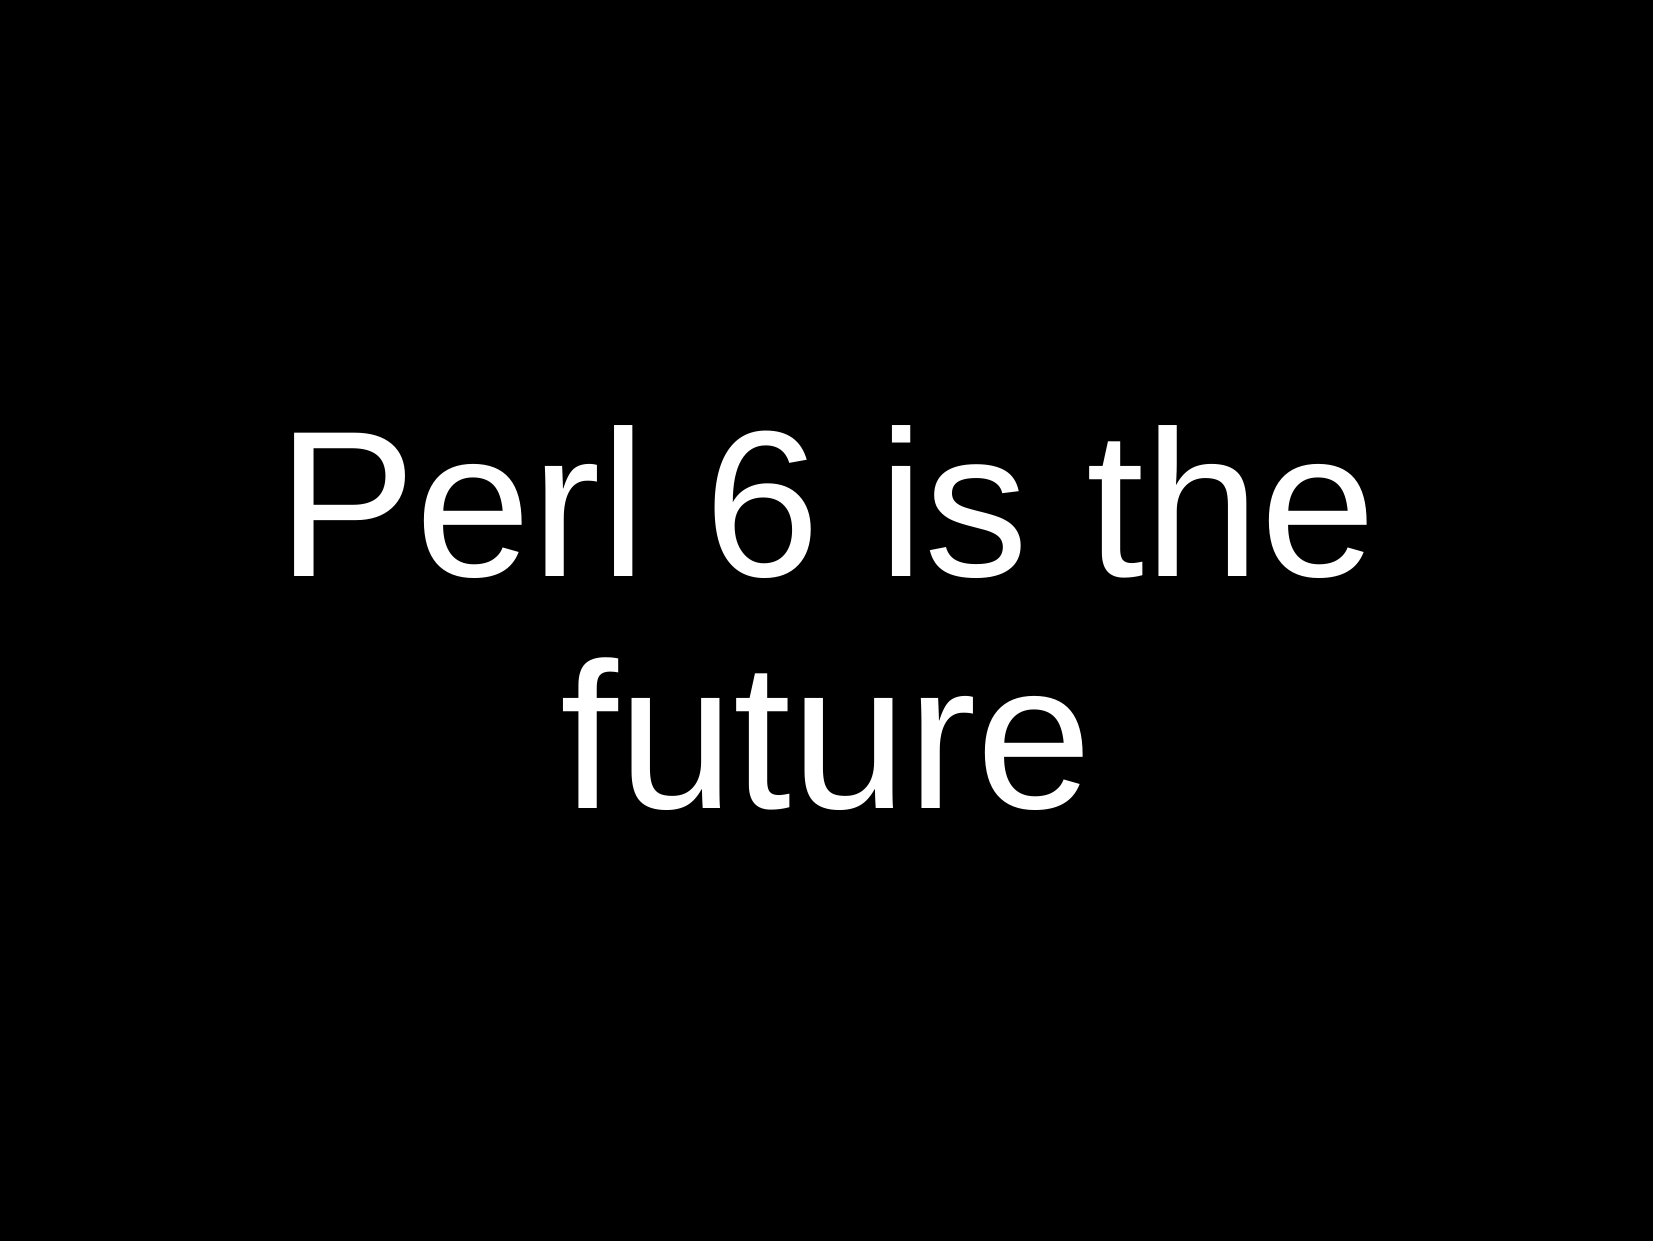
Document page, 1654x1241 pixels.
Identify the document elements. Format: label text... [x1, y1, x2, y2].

title Perl 6 is the future [82, 101, 1571, 1140]
